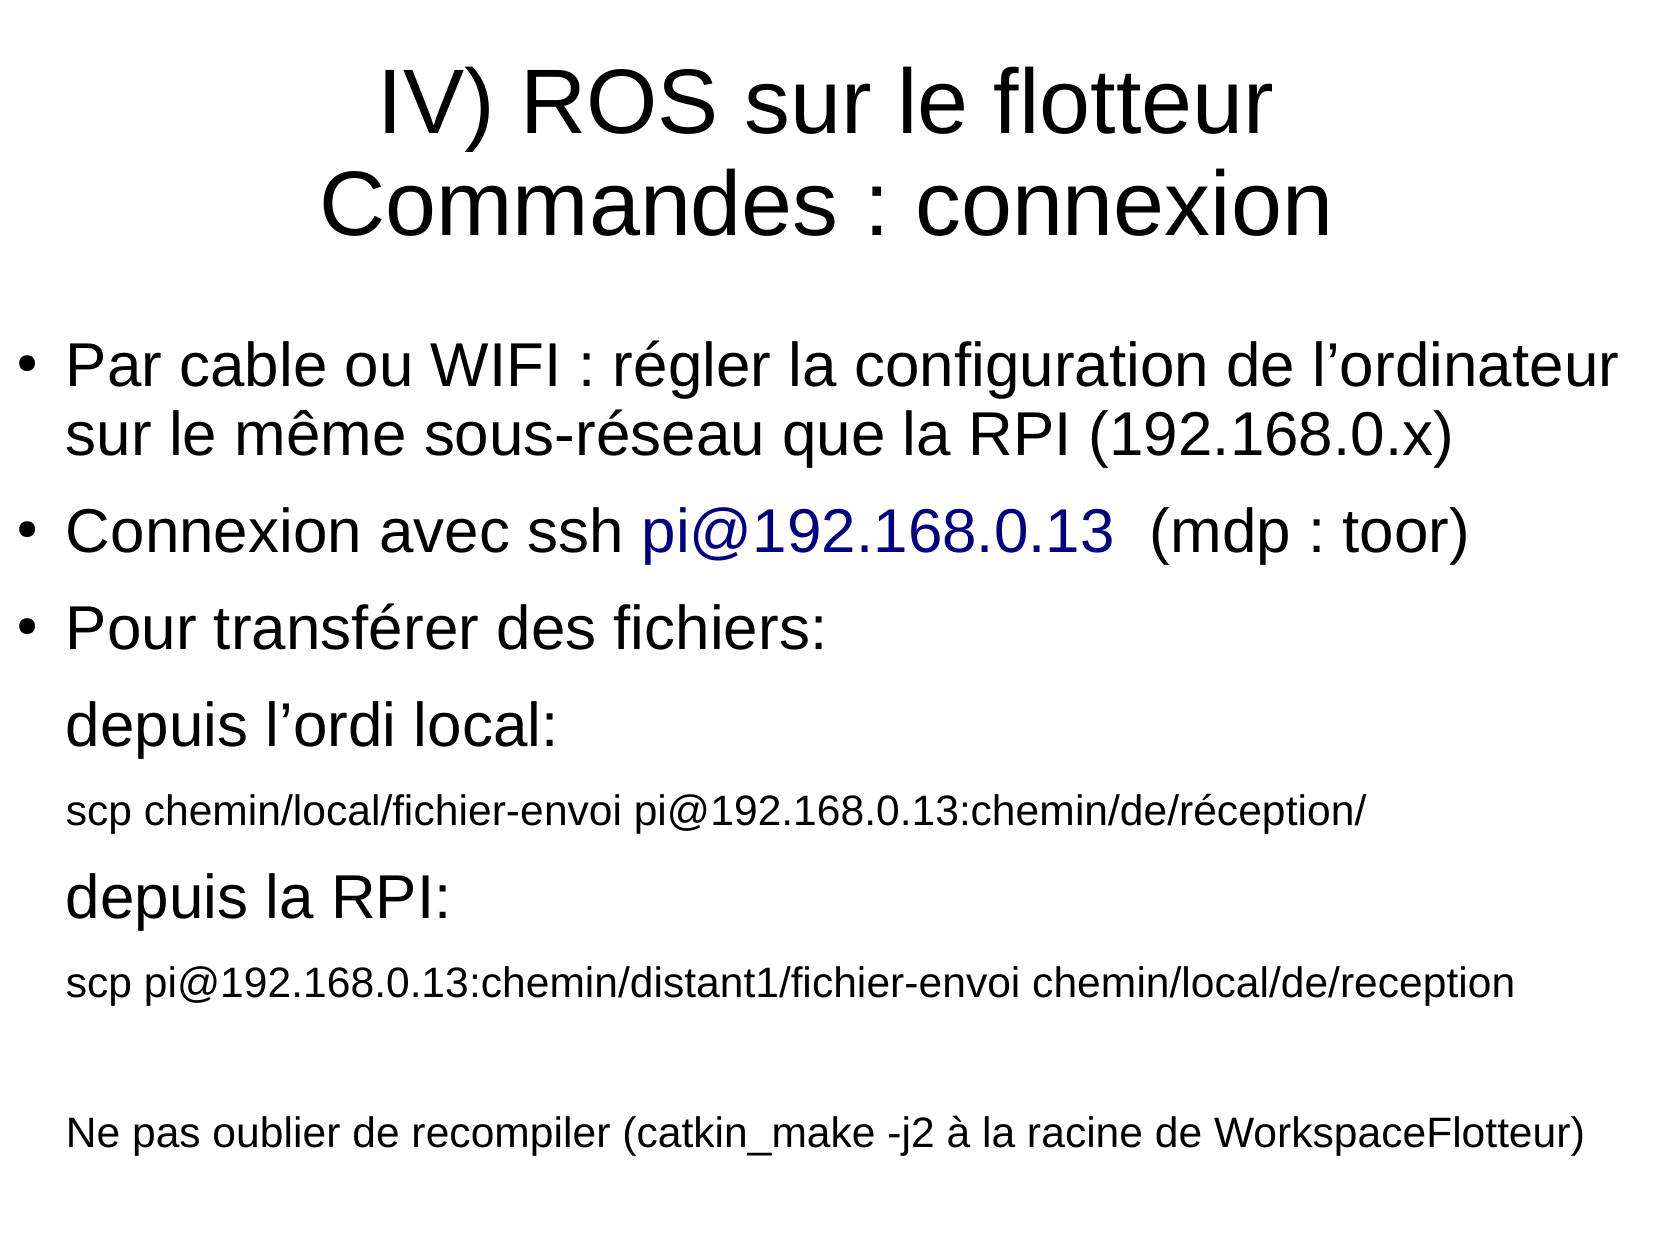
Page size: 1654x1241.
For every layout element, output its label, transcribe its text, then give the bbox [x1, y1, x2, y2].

list Par cable ou WIFI : régler la configuration de l’ordinateur sur le même sous-réseau que la RPI (192.168.0.x) Connexion avec ssh pi@192.168.0.13 (mdp : toor) Pour transférer des fichiers: depuis l’ordi local: scp chemin/local/fichier-envoi pi@192.168.0.13:chemin/de/réception/ depuis la RPI: scp pi@192.168.0.13:chemin/distant1/fichier-envoi chemin/local/de/reception Ne pas oublier de recompiler (catkin_make -j2 à la racine de WorkspaceFlotteur) [0, 330, 1654, 1216]
title IV) ROS sur le flotteur Commandes : connexion [82, 49, 1571, 257]
